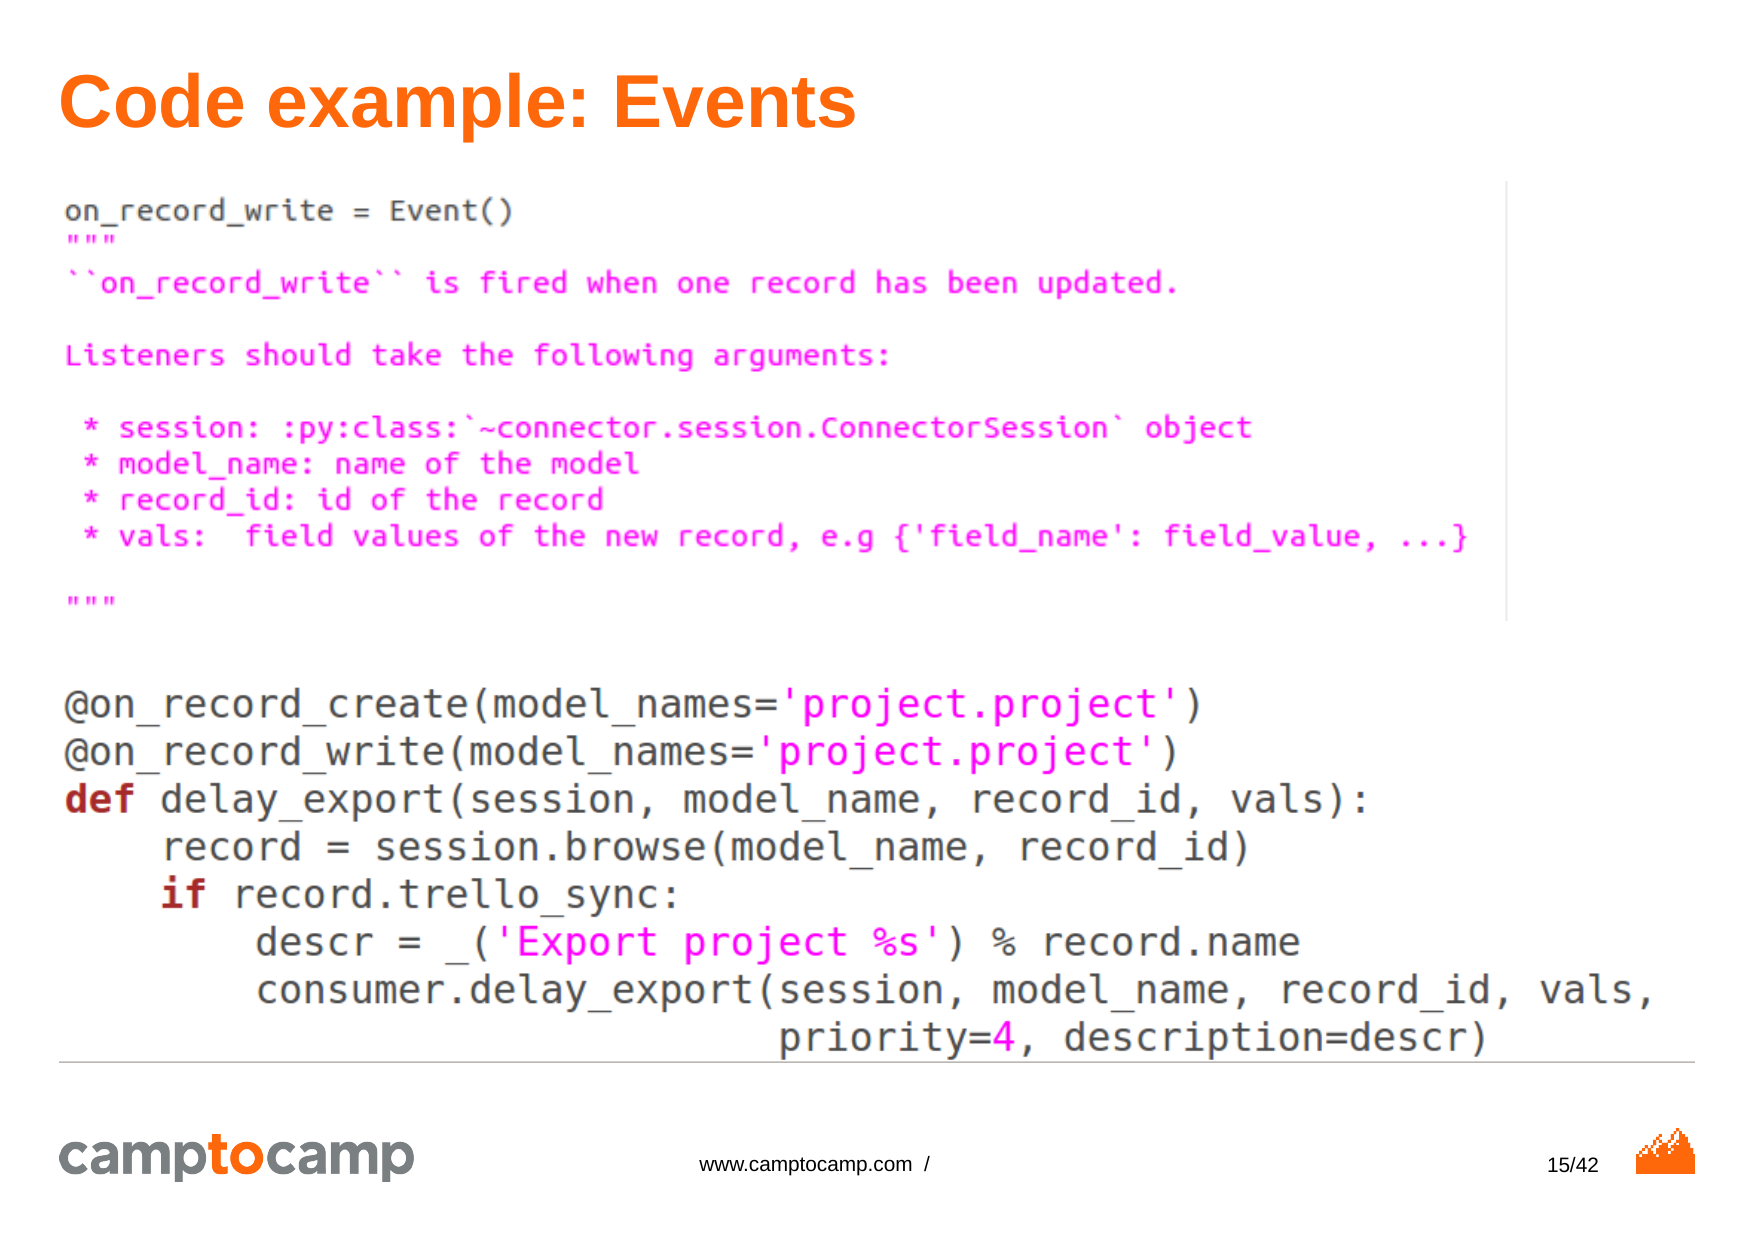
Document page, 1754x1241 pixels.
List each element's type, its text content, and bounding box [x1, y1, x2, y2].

picture [59, 181, 1654, 621]
picture [59, 682, 1695, 1063]
picture [1636, 1128, 1695, 1174]
picture [59, 1134, 414, 1182]
title Code example: Events [59, 59, 1695, 247]
